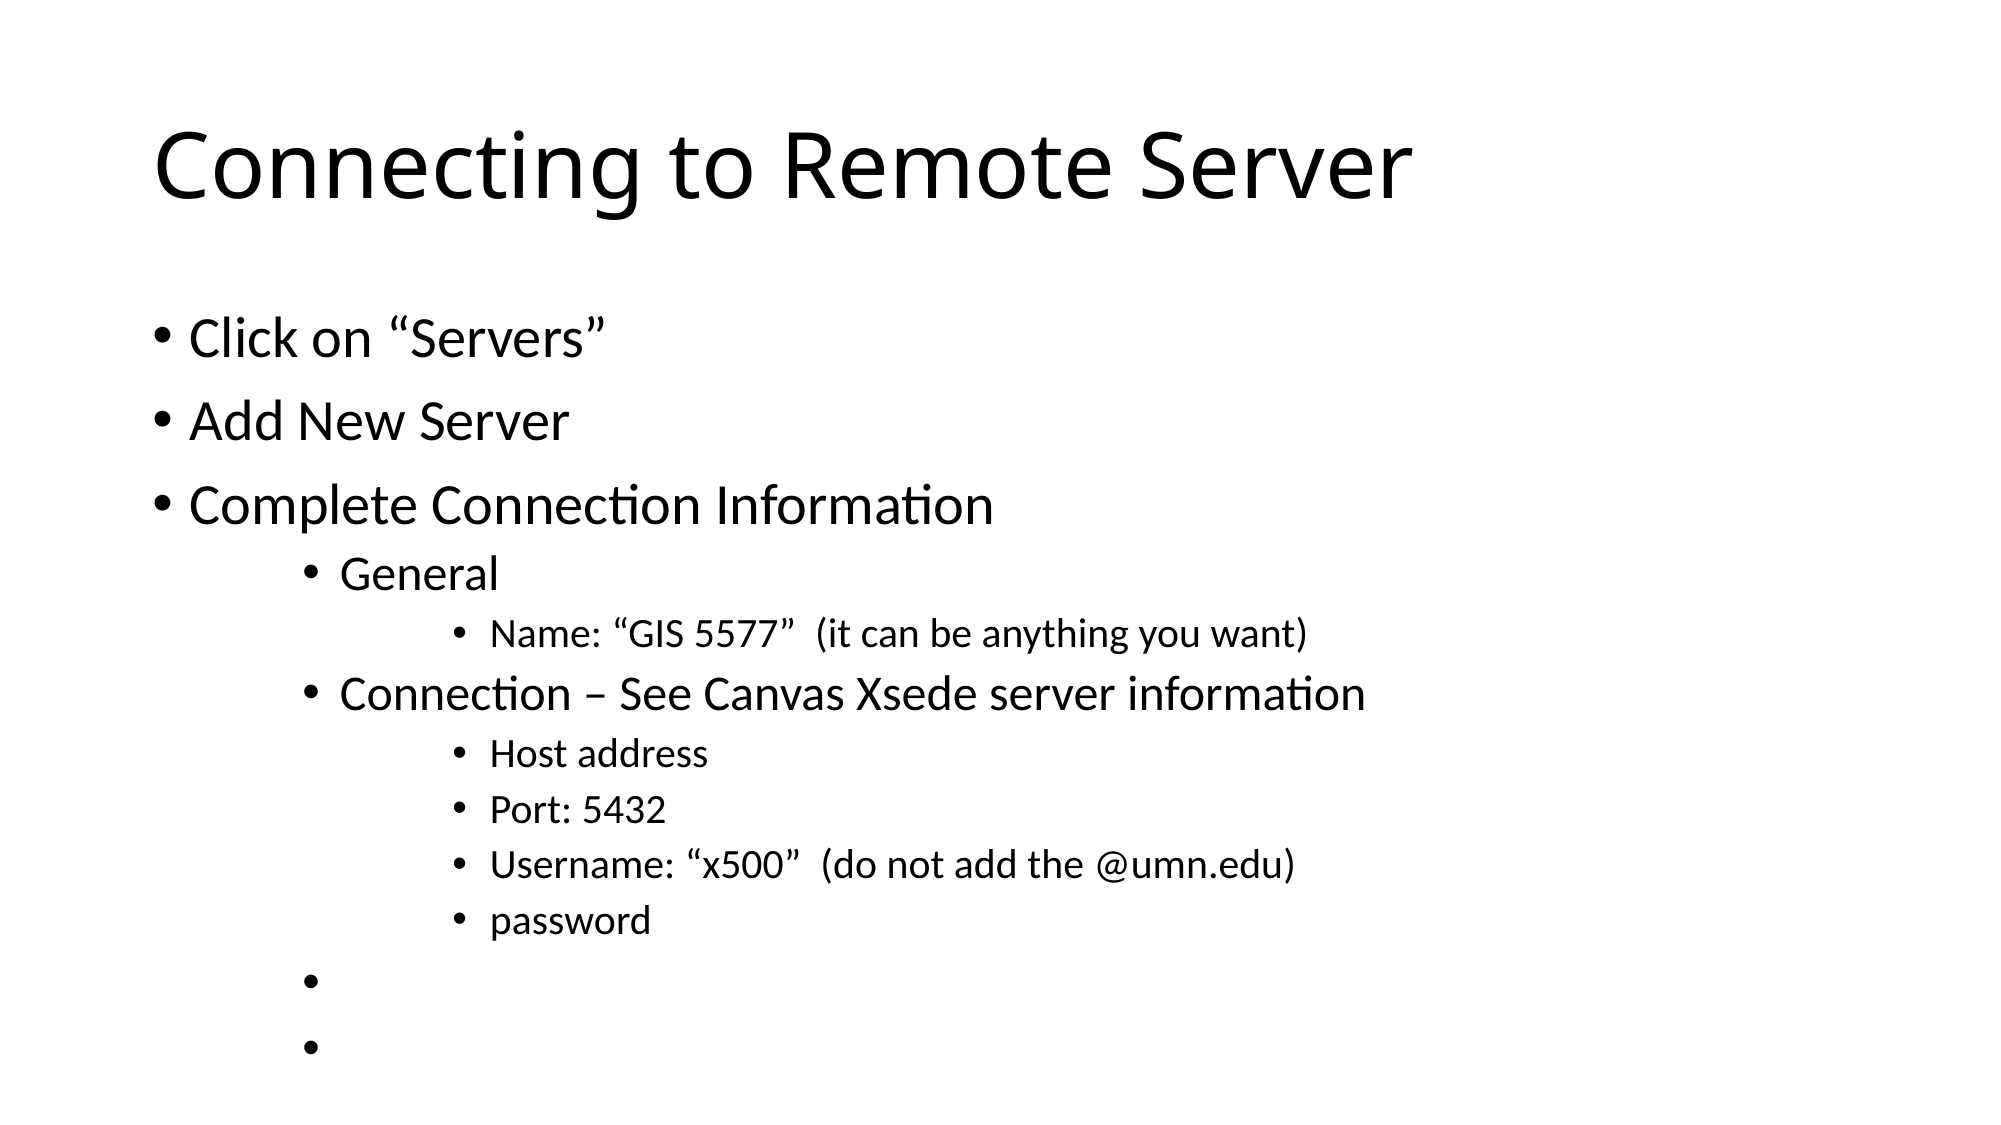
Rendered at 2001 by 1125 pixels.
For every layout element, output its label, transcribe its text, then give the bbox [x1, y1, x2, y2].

list Click on “Servers” Add New Server Complete Connection Information General Name: “GIS 5577” (it can be anything you want) Connection – See Canvas Xsede server information Host address Port: 5432 Username: “x500” (do not add the @umn.edu) password [137, 299, 1863, 1014]
title Connecting to Remote Server [137, 59, 1863, 278]
